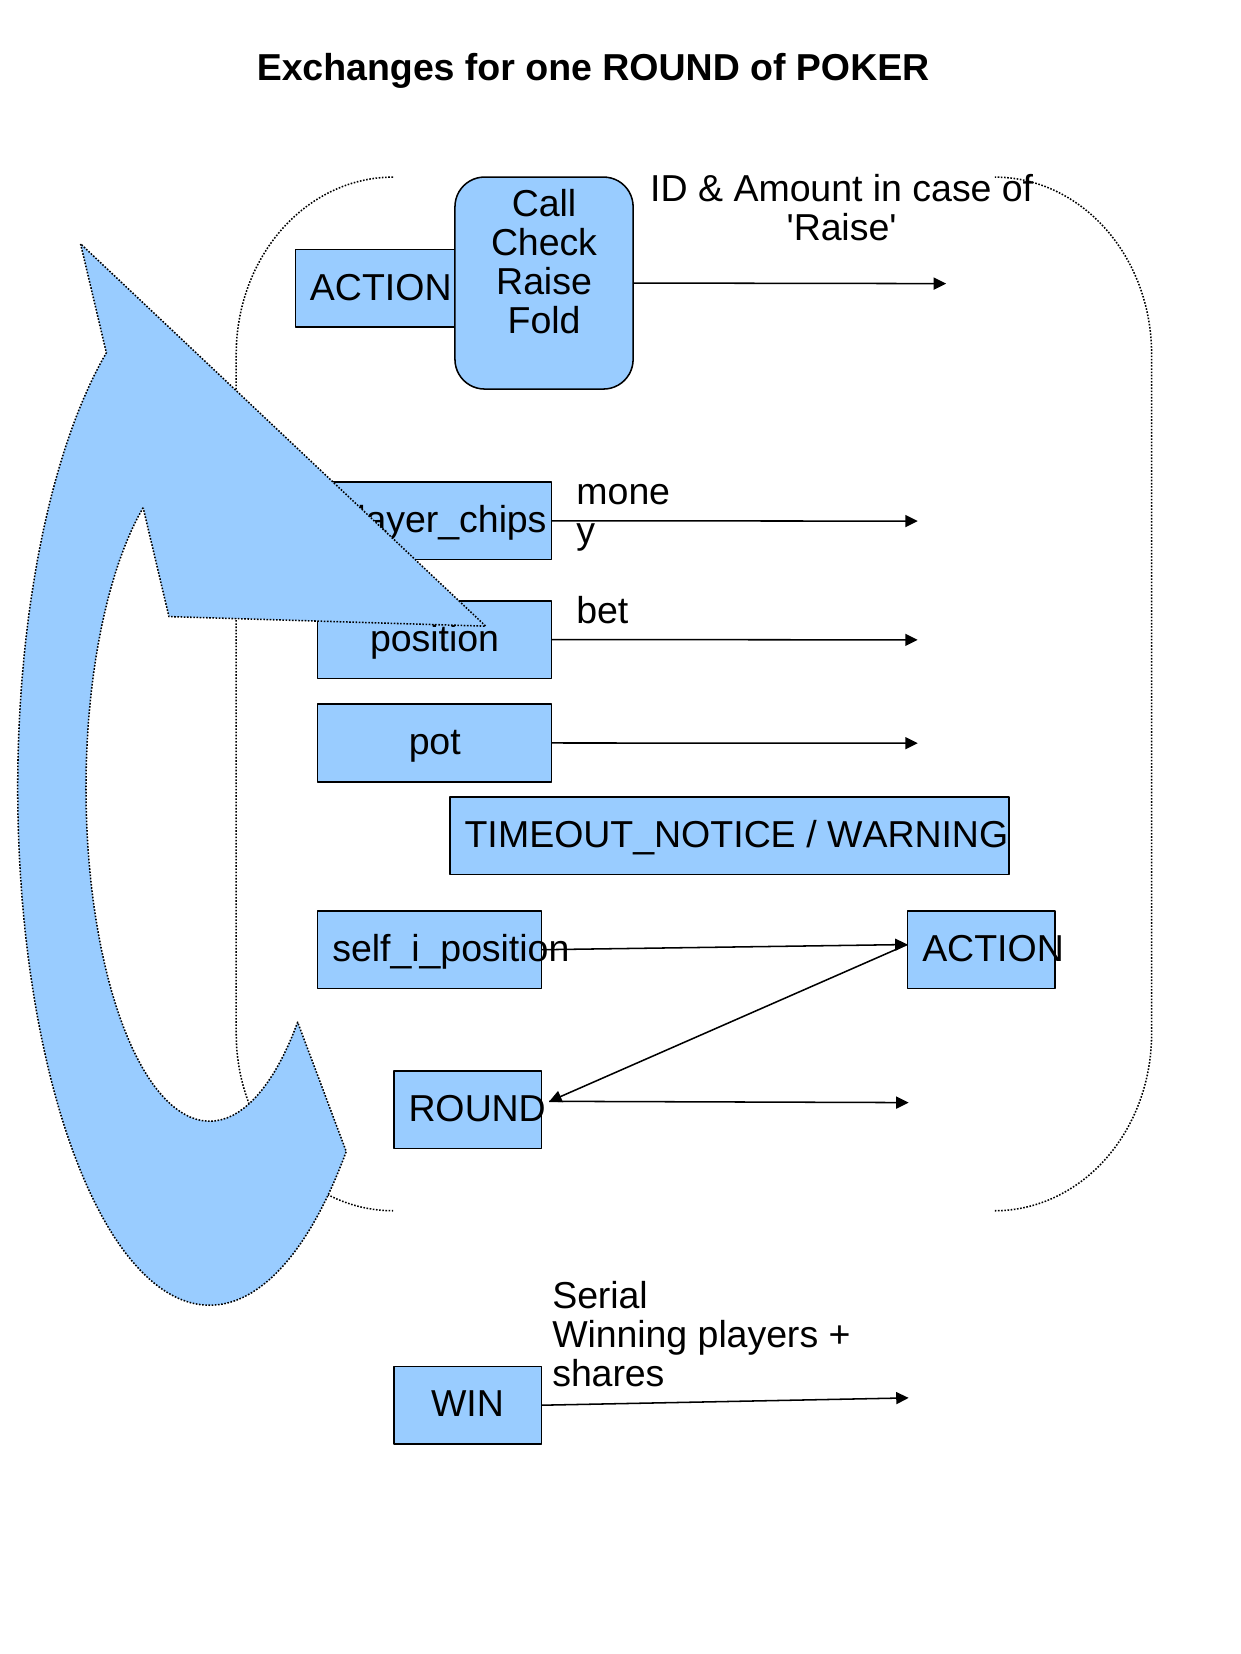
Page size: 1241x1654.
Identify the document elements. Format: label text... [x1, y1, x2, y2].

text_box ID & Amount in case of 'Raise' [593, 163, 1091, 263]
text_box Exchanges for one ROUND of POKER [242, 41, 1093, 100]
text_box bet [561, 585, 644, 643]
text_box TIMEOUT_NOTICE / WARNING [449, 797, 1010, 875]
text_box ROUND [393, 1071, 542, 1149]
text_box self_i_position [317, 910, 542, 989]
text_box Serial Winning players + shares [537, 1269, 922, 1412]
text_box [17, 243, 486, 1306]
text_box money [561, 466, 704, 524]
text_box ACTION [907, 910, 1055, 989]
text_box position [317, 600, 552, 679]
text_box pot [317, 704, 552, 782]
text_box WIN [393, 1366, 542, 1445]
text_box Player_chips [335, 482, 552, 560]
text_box Call Check Raise Fold [454, 177, 634, 390]
text_box ACTION [295, 249, 454, 328]
text_box ROUND [525, 1098, 540, 1118]
